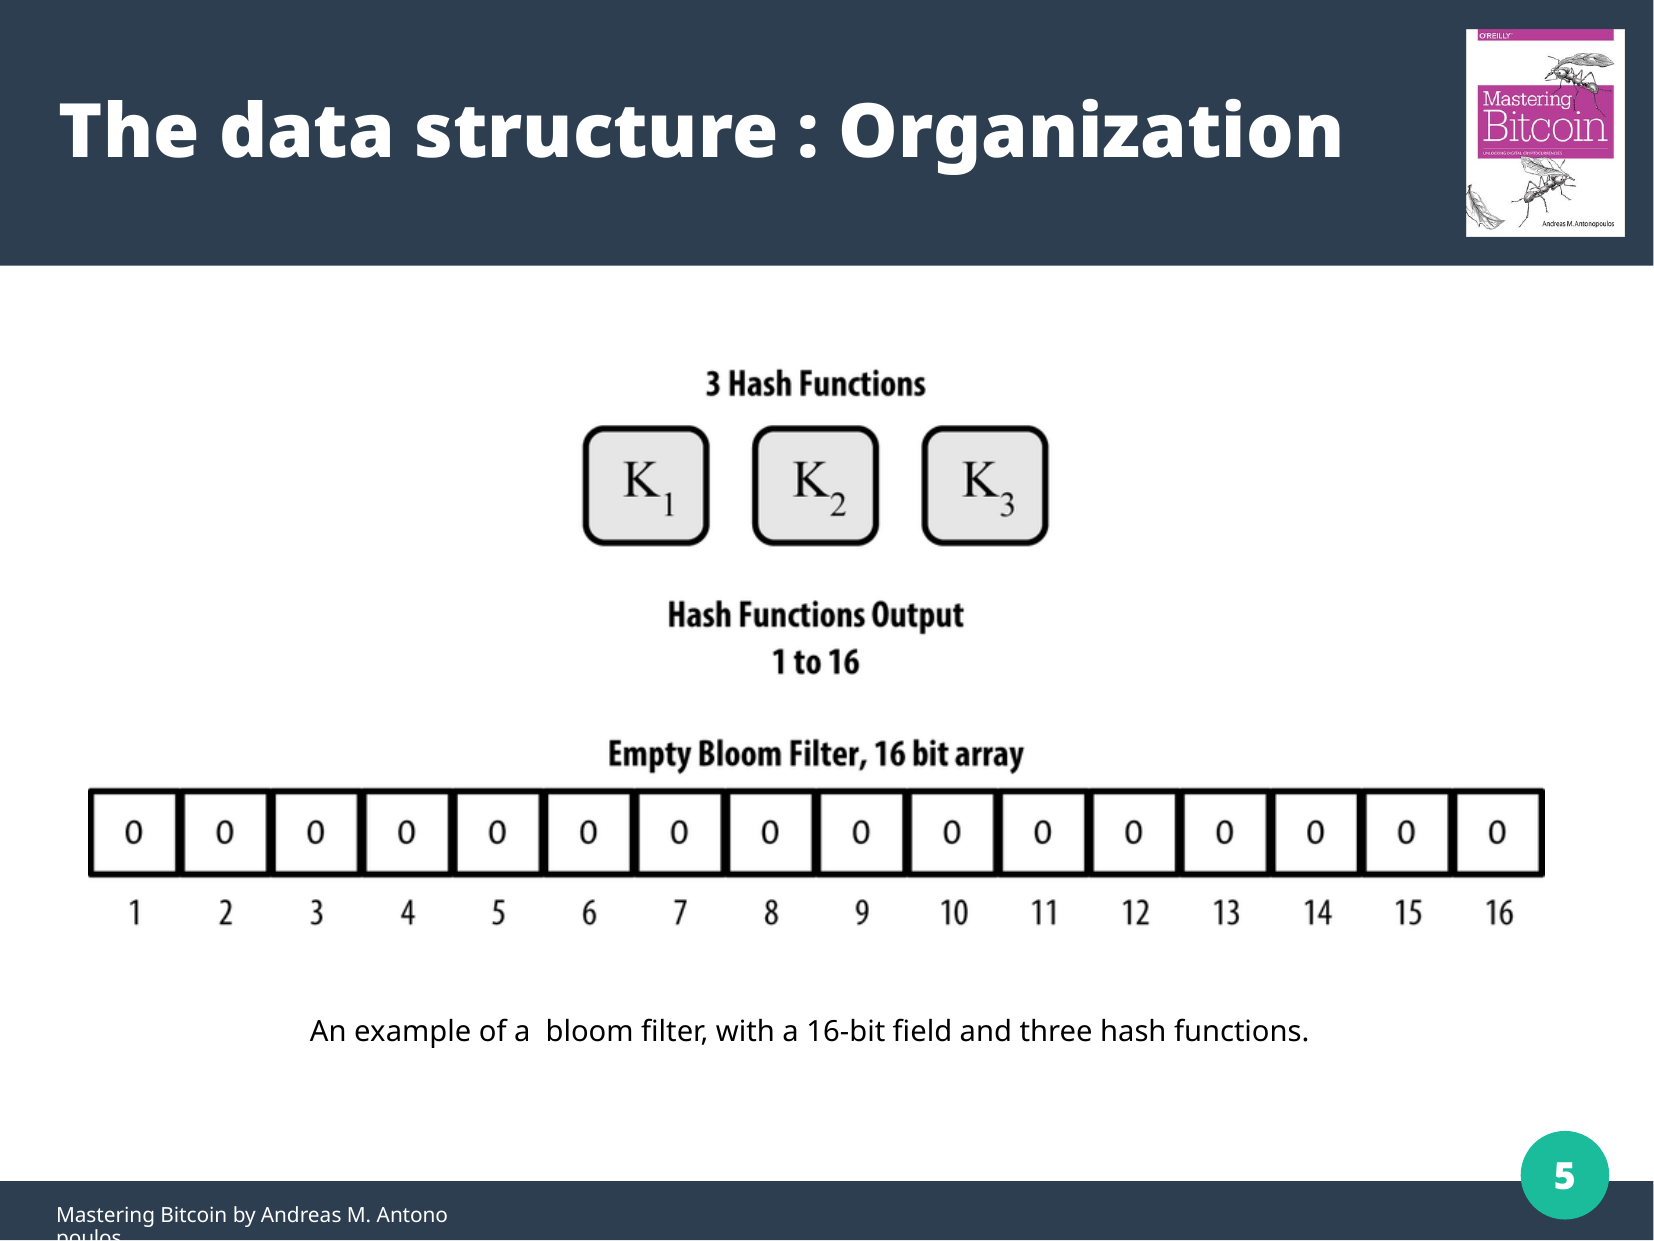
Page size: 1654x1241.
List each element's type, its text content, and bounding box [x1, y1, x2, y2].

text_box An example of a bloom filter, with a 16-bit field and three hash functions. [295, 1003, 1418, 1091]
picture [1466, 29, 1625, 237]
picture [88, 354, 1545, 955]
title The data structure : Organization [59, 49, 1466, 207]
text_box Mastering Bitcoin by Andreas M. Antonopoulos [41, 1193, 471, 1235]
